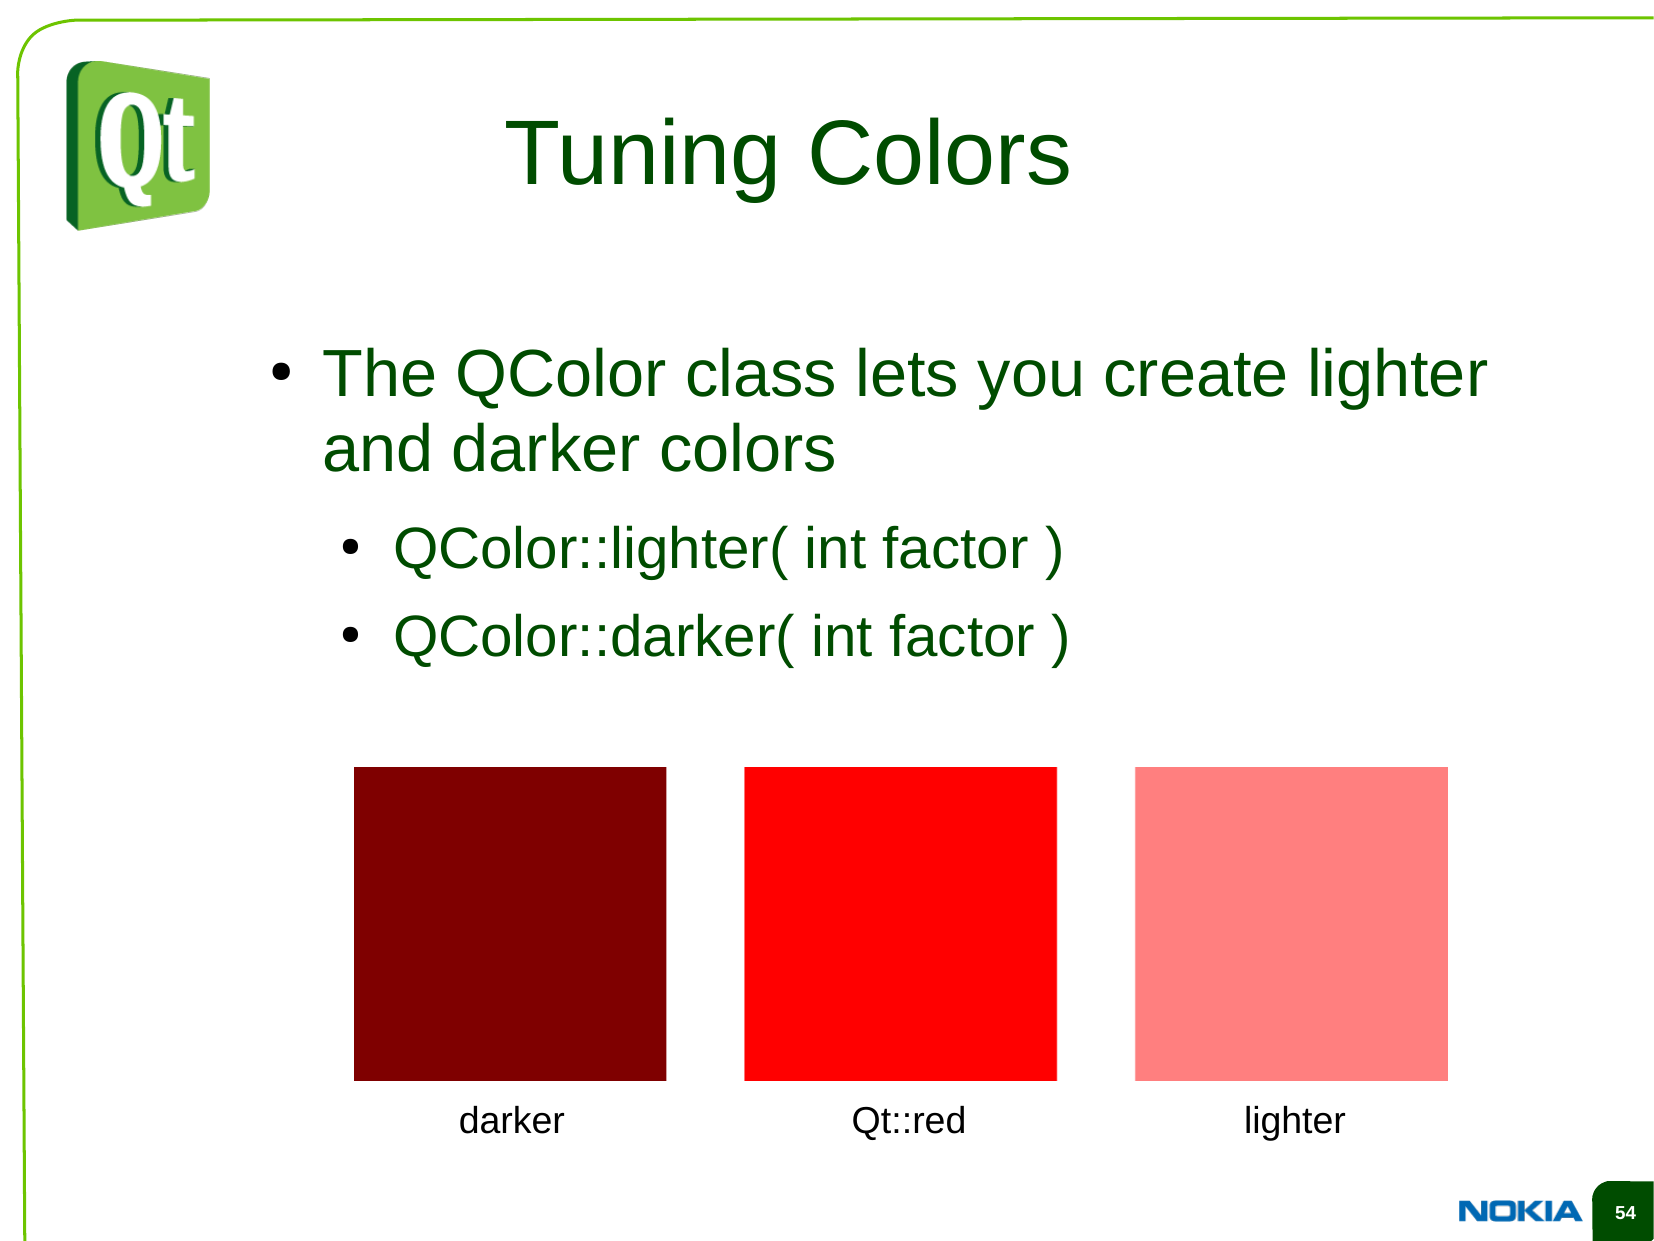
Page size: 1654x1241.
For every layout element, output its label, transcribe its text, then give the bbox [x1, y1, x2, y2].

picture [66, 61, 210, 231]
text_box darker [444, 1092, 580, 1150]
picture [354, 767, 1448, 1081]
text_box Qt::red [836, 1092, 982, 1150]
title Tuning Colors [251, 56, 1327, 250]
text_box lighter [1229, 1092, 1361, 1150]
picture [1459, 1200, 1583, 1222]
list The QColor class lets you create lighter and darker colors QColor::lighter( int factor ) QColor::darker( int factor ) [251, 336, 1571, 1156]
